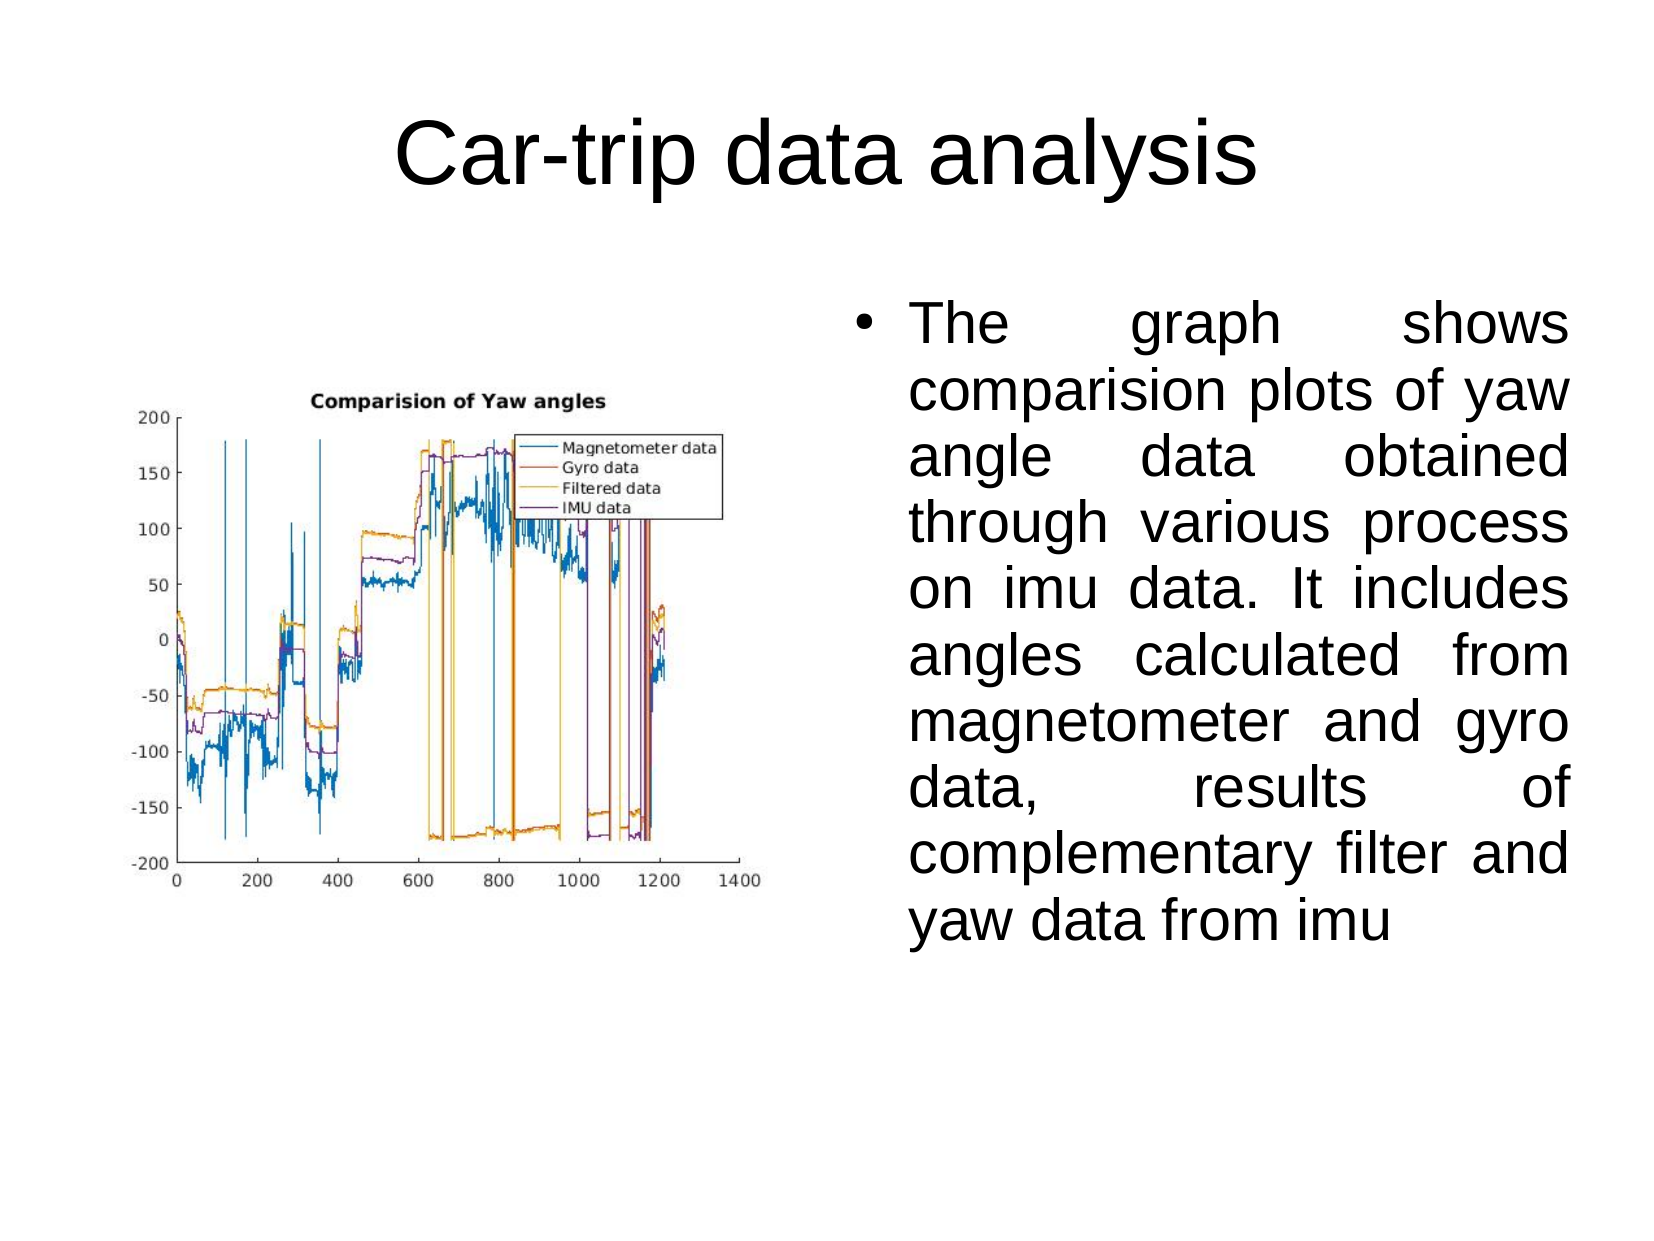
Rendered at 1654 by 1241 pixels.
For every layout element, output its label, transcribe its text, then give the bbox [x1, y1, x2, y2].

list The graph shows comparision plots of yaw angle data obtained through various process on imu data. It includes angles calculated from magnetometer and gyro data, results of complementary filter and yaw data from imu [845, 290, 1572, 1010]
title Car-trip data analysis [82, 49, 1571, 257]
picture [82, 377, 809, 923]
